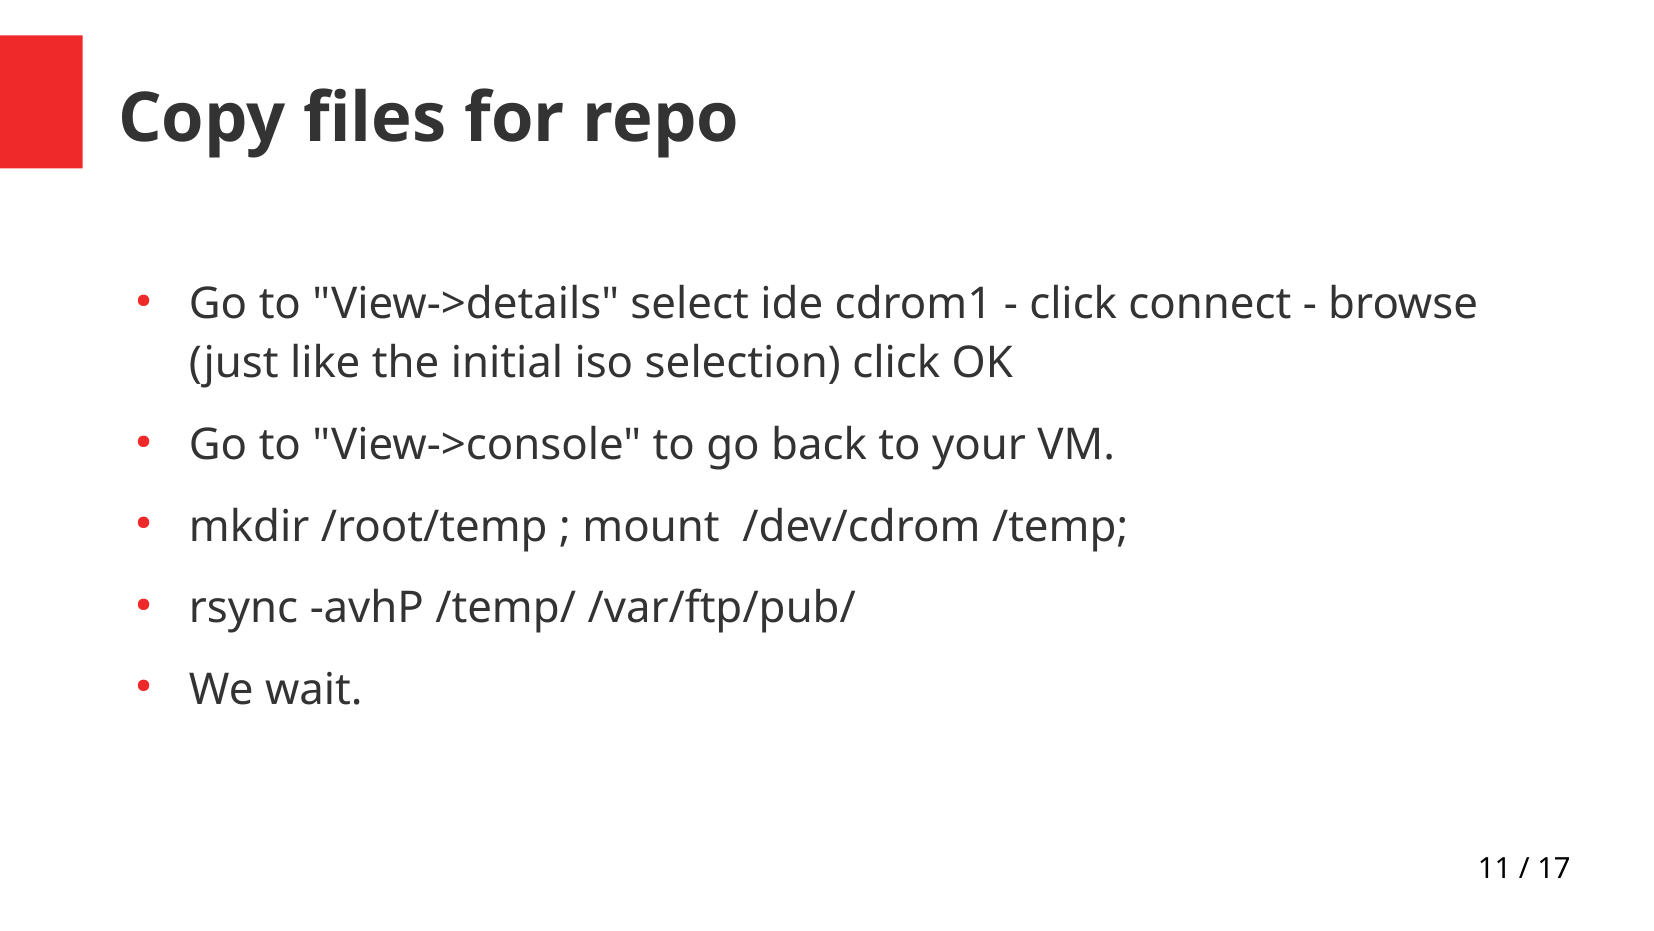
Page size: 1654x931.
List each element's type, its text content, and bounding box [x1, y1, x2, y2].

list Go to "View->details" select ide cdrom1 - click connect - browse (just like the initial iso selection) click OK Go to "View->console" to go back to your VM. mkdir /root/temp ; mount /dev/cdrom /temp; rsync -avhP /temp/ /var/ftp/pub/ We wait. [118, 271, 1536, 812]
title Copy files for repo [118, 37, 1571, 193]
